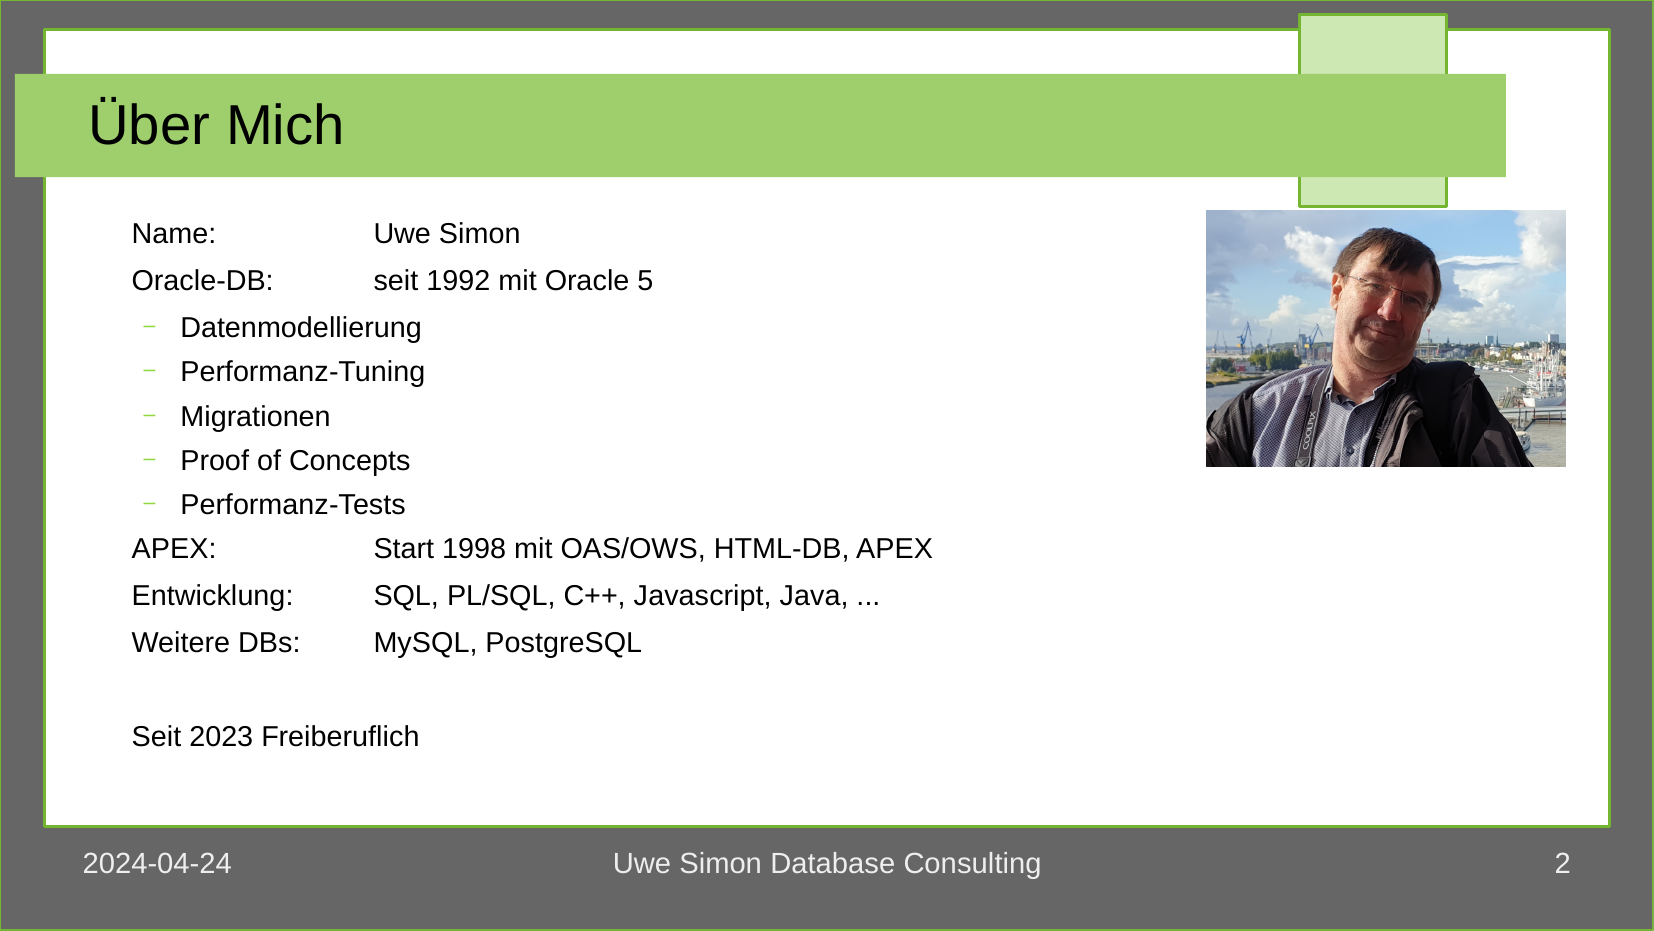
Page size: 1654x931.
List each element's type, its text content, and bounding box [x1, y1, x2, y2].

title Über Mich [88, 73, 1506, 178]
picture [1206, 210, 1566, 467]
list Name: Uwe Simon Oracle-DB: seit 1992 mit Oracle 5 Datenmodellierung Performanz-Tuning Migrationen Proof of Concepts Performanz-Tests APEX: Start 1998 mit OAS/OWS, HTML-DB, APEX Entwicklung: SQL, PL/SQL, C++, Javascript, Java, ... Weitere DBs: MySQL, PostgreSQL Seit 2023 Freiberuflich [82, 217, 1571, 758]
